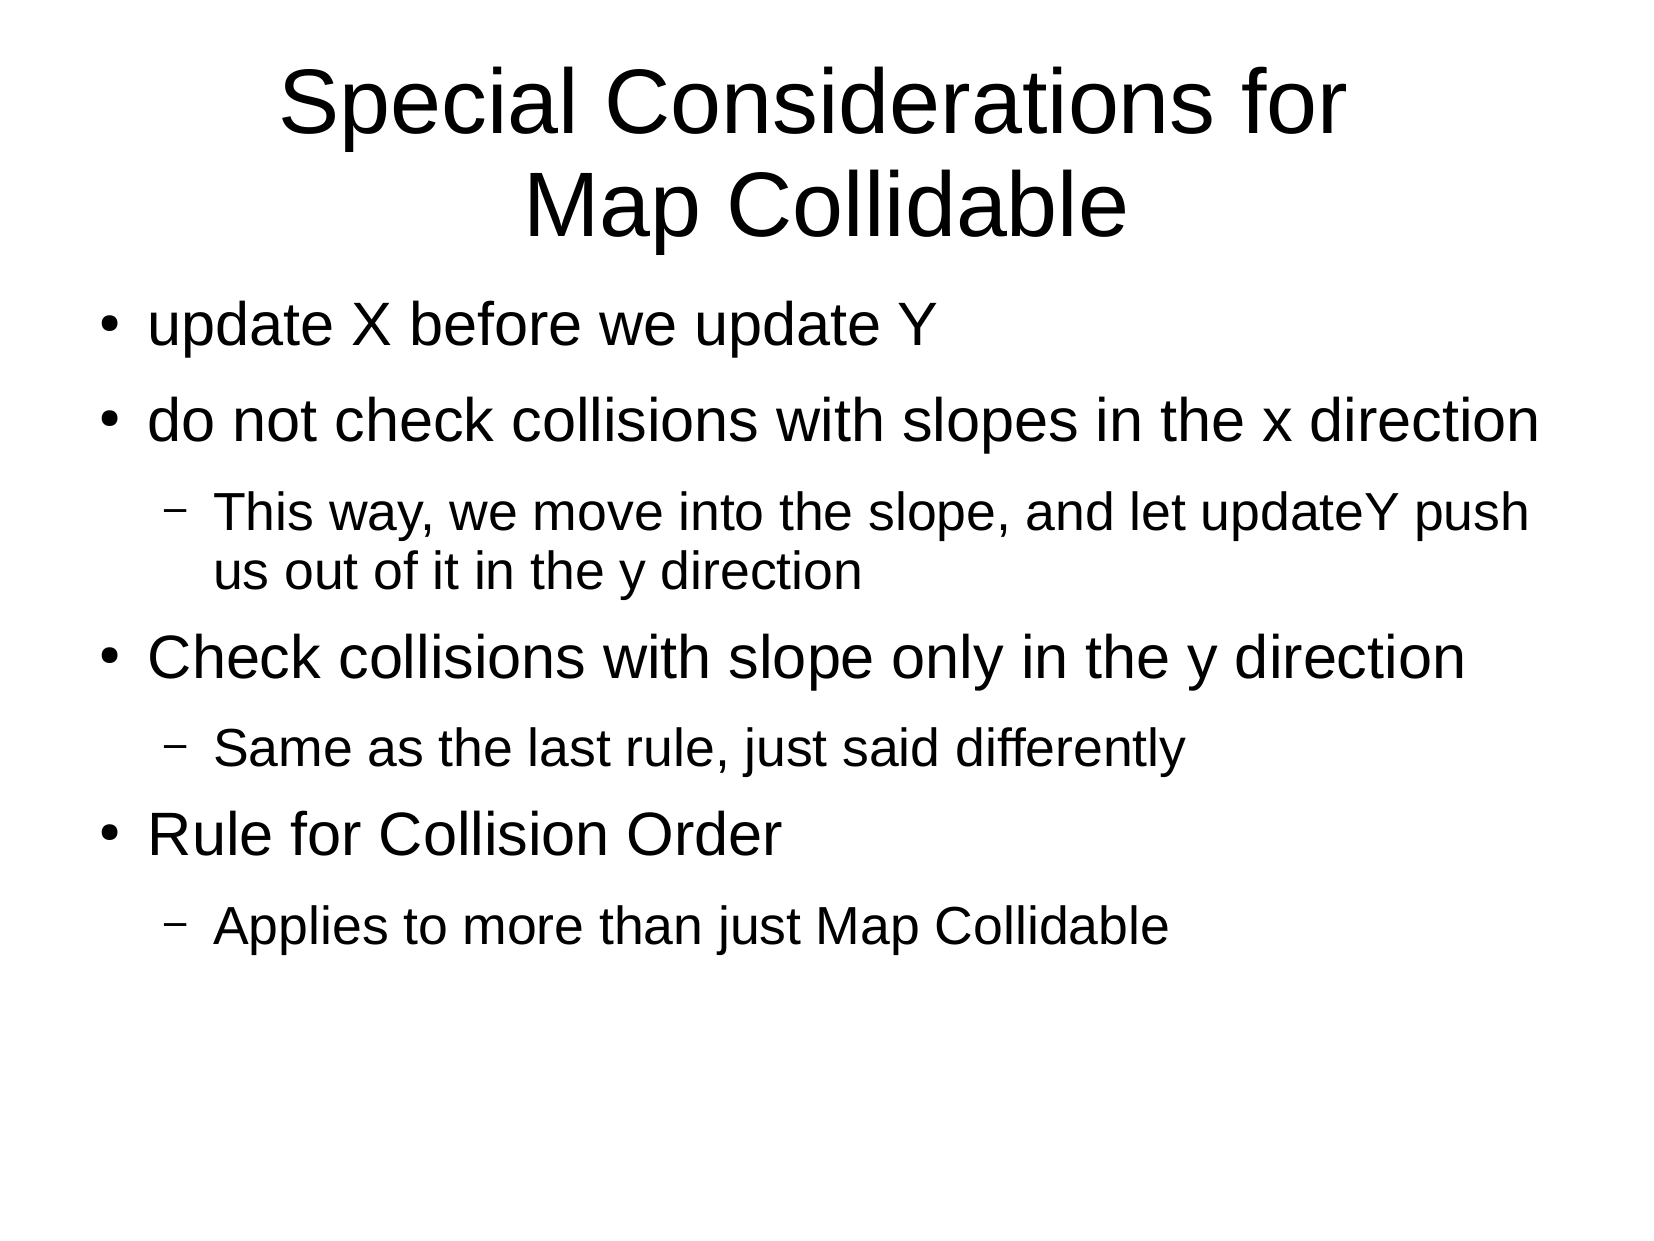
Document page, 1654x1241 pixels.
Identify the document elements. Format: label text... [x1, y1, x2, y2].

title Special Considerations for Map Collidable [82, 39, 1571, 267]
list update X before we update Y do not check collisions with slopes in the x direction This way, we move into the slope, and let updateY push us out of it in the y direction Check collisions with slope only in the y direction Same as the last rule, just said differently Rule for Collision Order Applies to more than just Map Collidable [82, 290, 1571, 1010]
